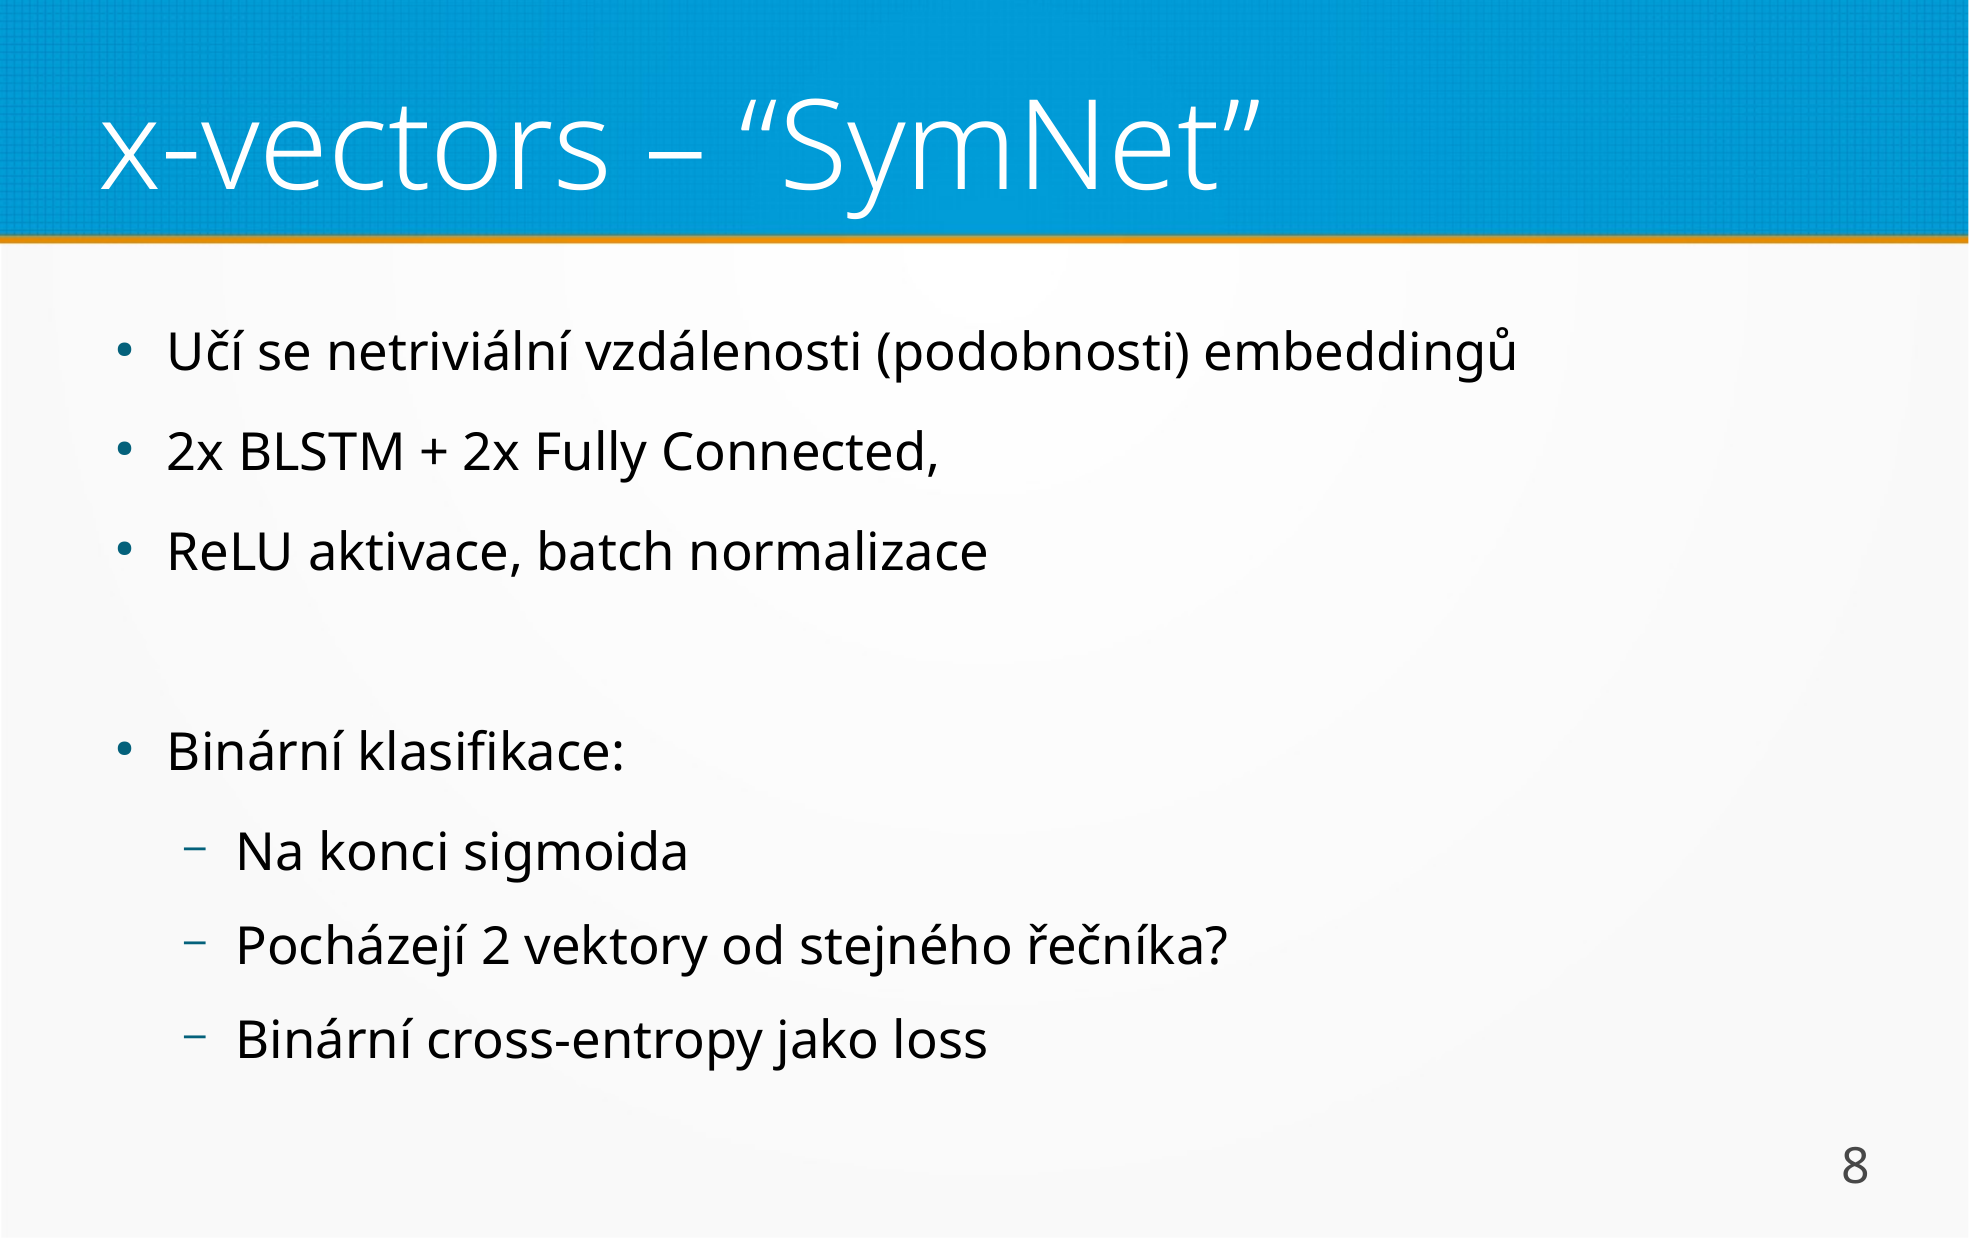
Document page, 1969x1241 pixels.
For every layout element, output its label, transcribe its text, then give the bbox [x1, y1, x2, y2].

picture [0, 233, 1969, 1241]
list Učí se netriviální vzdálenosti (podobnosti) embeddingů 2x BLSTM + 2x Fully Connected, ReLU aktivace, batch normalizace Binární klasifikace: Na konci sigmoida Pocházejí 2 vektory od stejného řečníka? Binární cross-entropy jako loss [98, 314, 1860, 1080]
title x-vectors – “SymNet” [98, 19, 1870, 227]
